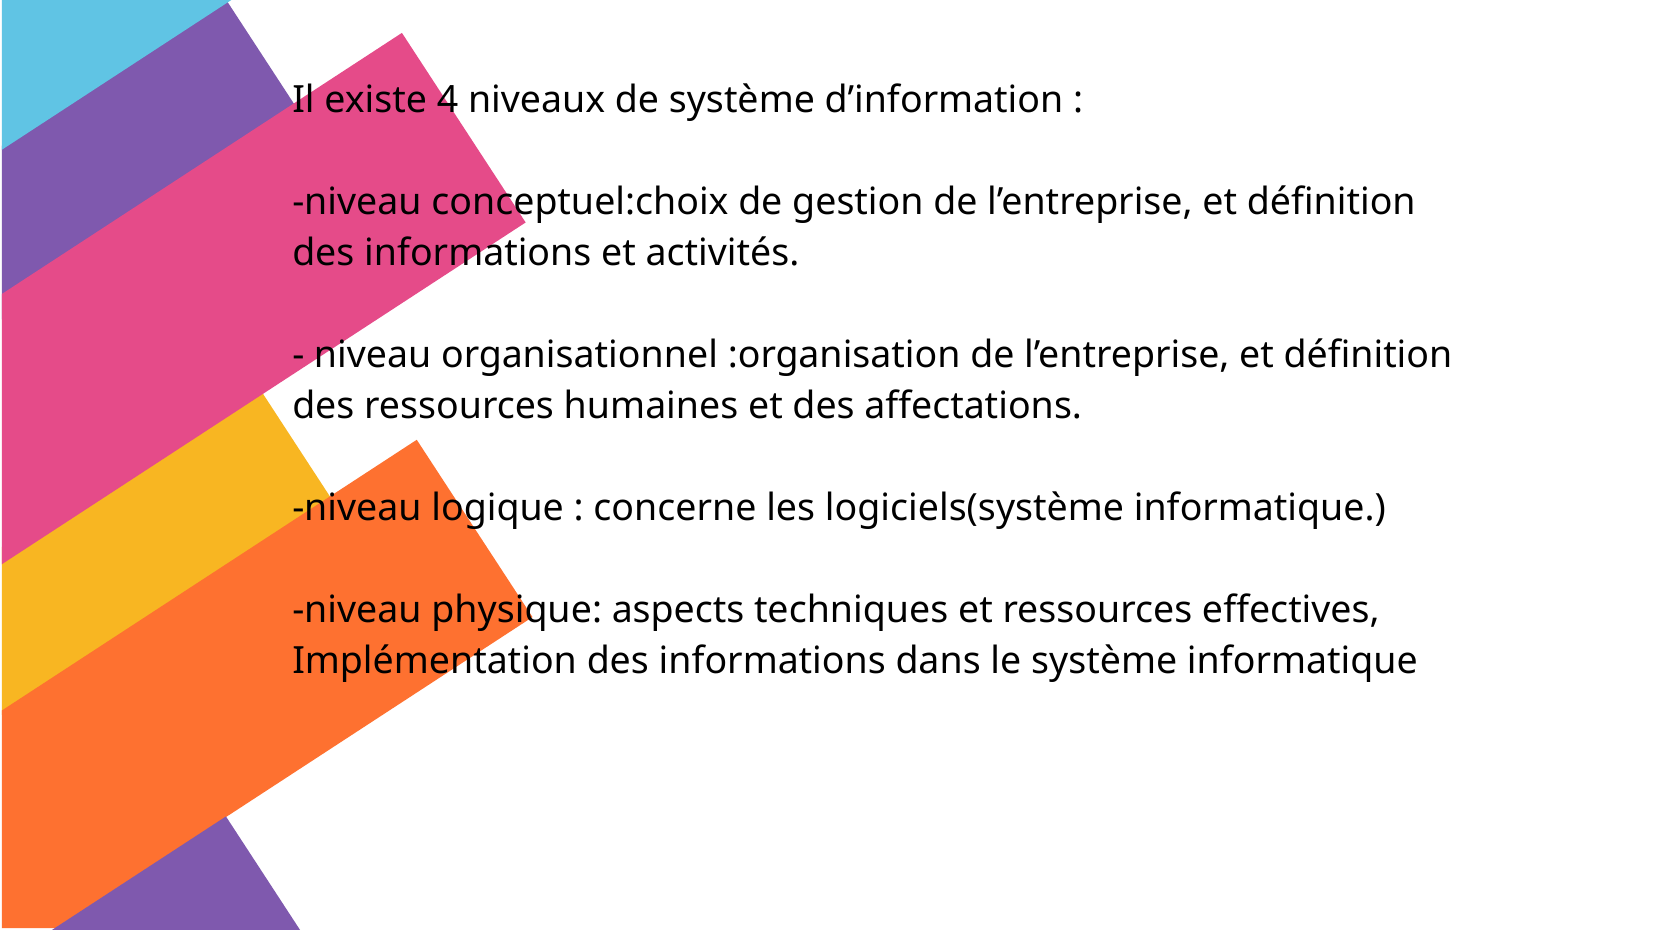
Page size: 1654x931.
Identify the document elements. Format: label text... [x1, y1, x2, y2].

text_box Il existe 4 niveaux de système d’information : -niveau conceptuel:choix de gestion de l’entreprise, et définition des informations et activités. - niveau organisationnel :organisation de l’entreprise, et définition des ressources humaines et des affectations. -niveau logique : concerne les logiciels(système informatique.) -niveau physique: aspects techniques et ressources effectives, Implémentation des informations dans le système informatique [277, 64, 1567, 603]
